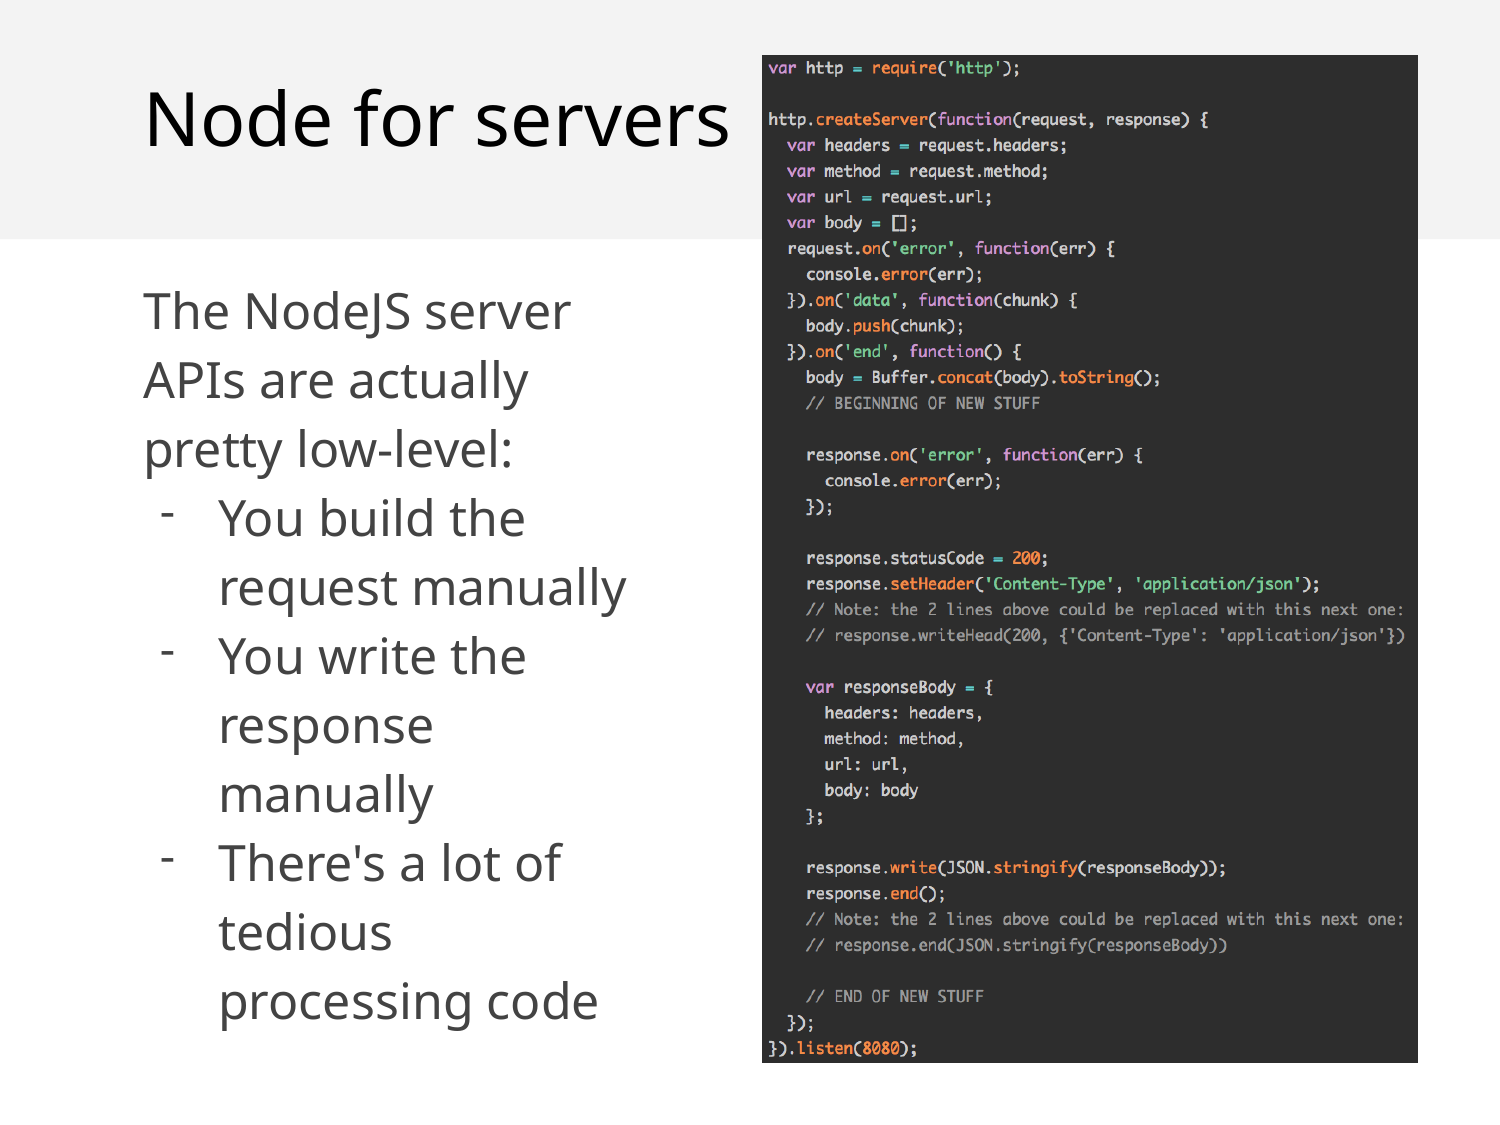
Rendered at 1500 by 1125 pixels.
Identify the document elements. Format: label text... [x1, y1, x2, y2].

list The NodeJS server APIs are actually pretty low-level: You build the request manually You write the response manually There's a lot of tedious processing code [128, 255, 658, 1004]
title Node for servers [128, 56, 762, 183]
picture [762, 55, 1418, 1063]
